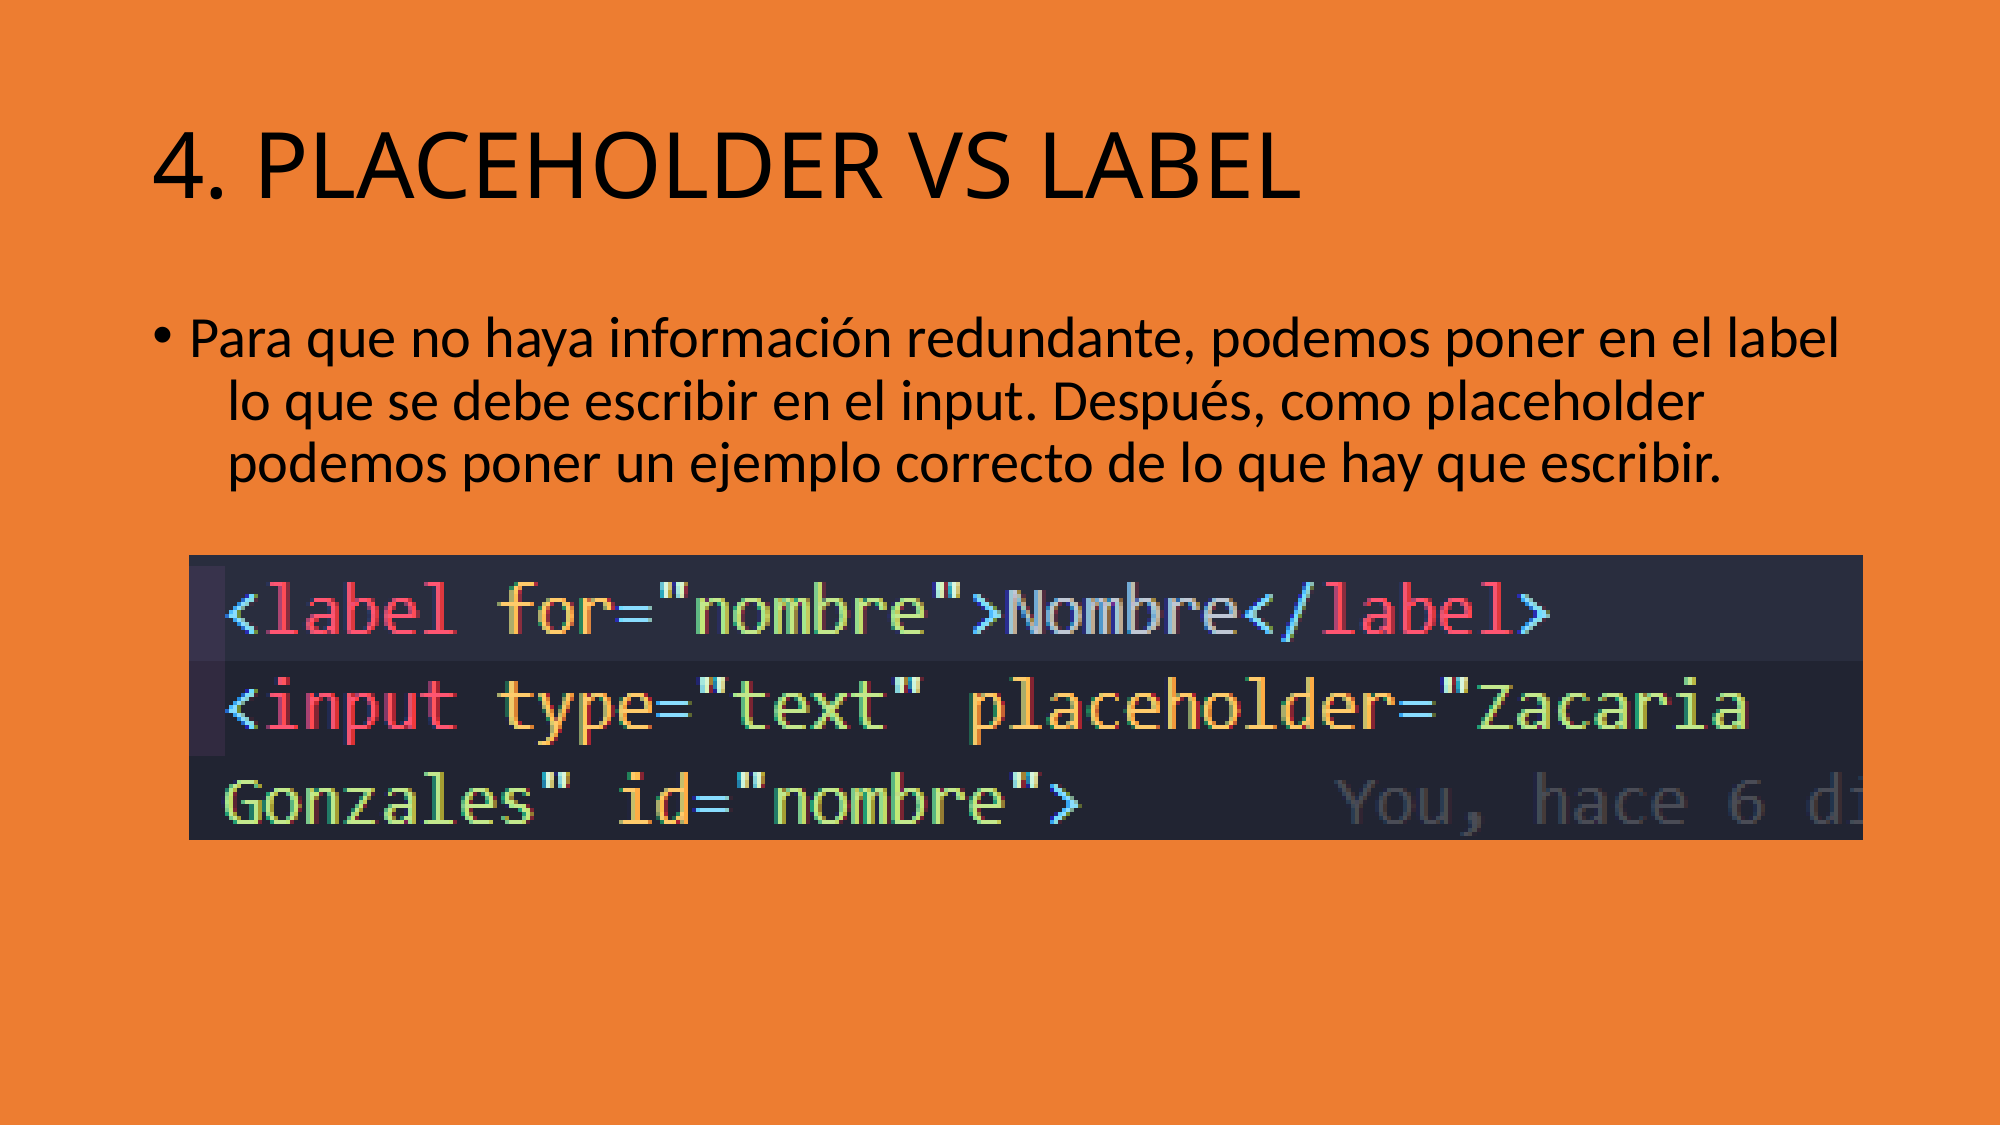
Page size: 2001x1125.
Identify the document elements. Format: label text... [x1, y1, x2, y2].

list Para que no haya información redundante, podemos poner en el label lo que se debe escribir en el input. Después, como placeholder podemos poner un ejemplo correcto de lo que hay que escribir. [137, 299, 1863, 1014]
picture [189, 555, 1863, 841]
title 4. PLACEHOLDER VS LABEL [137, 59, 1863, 278]
